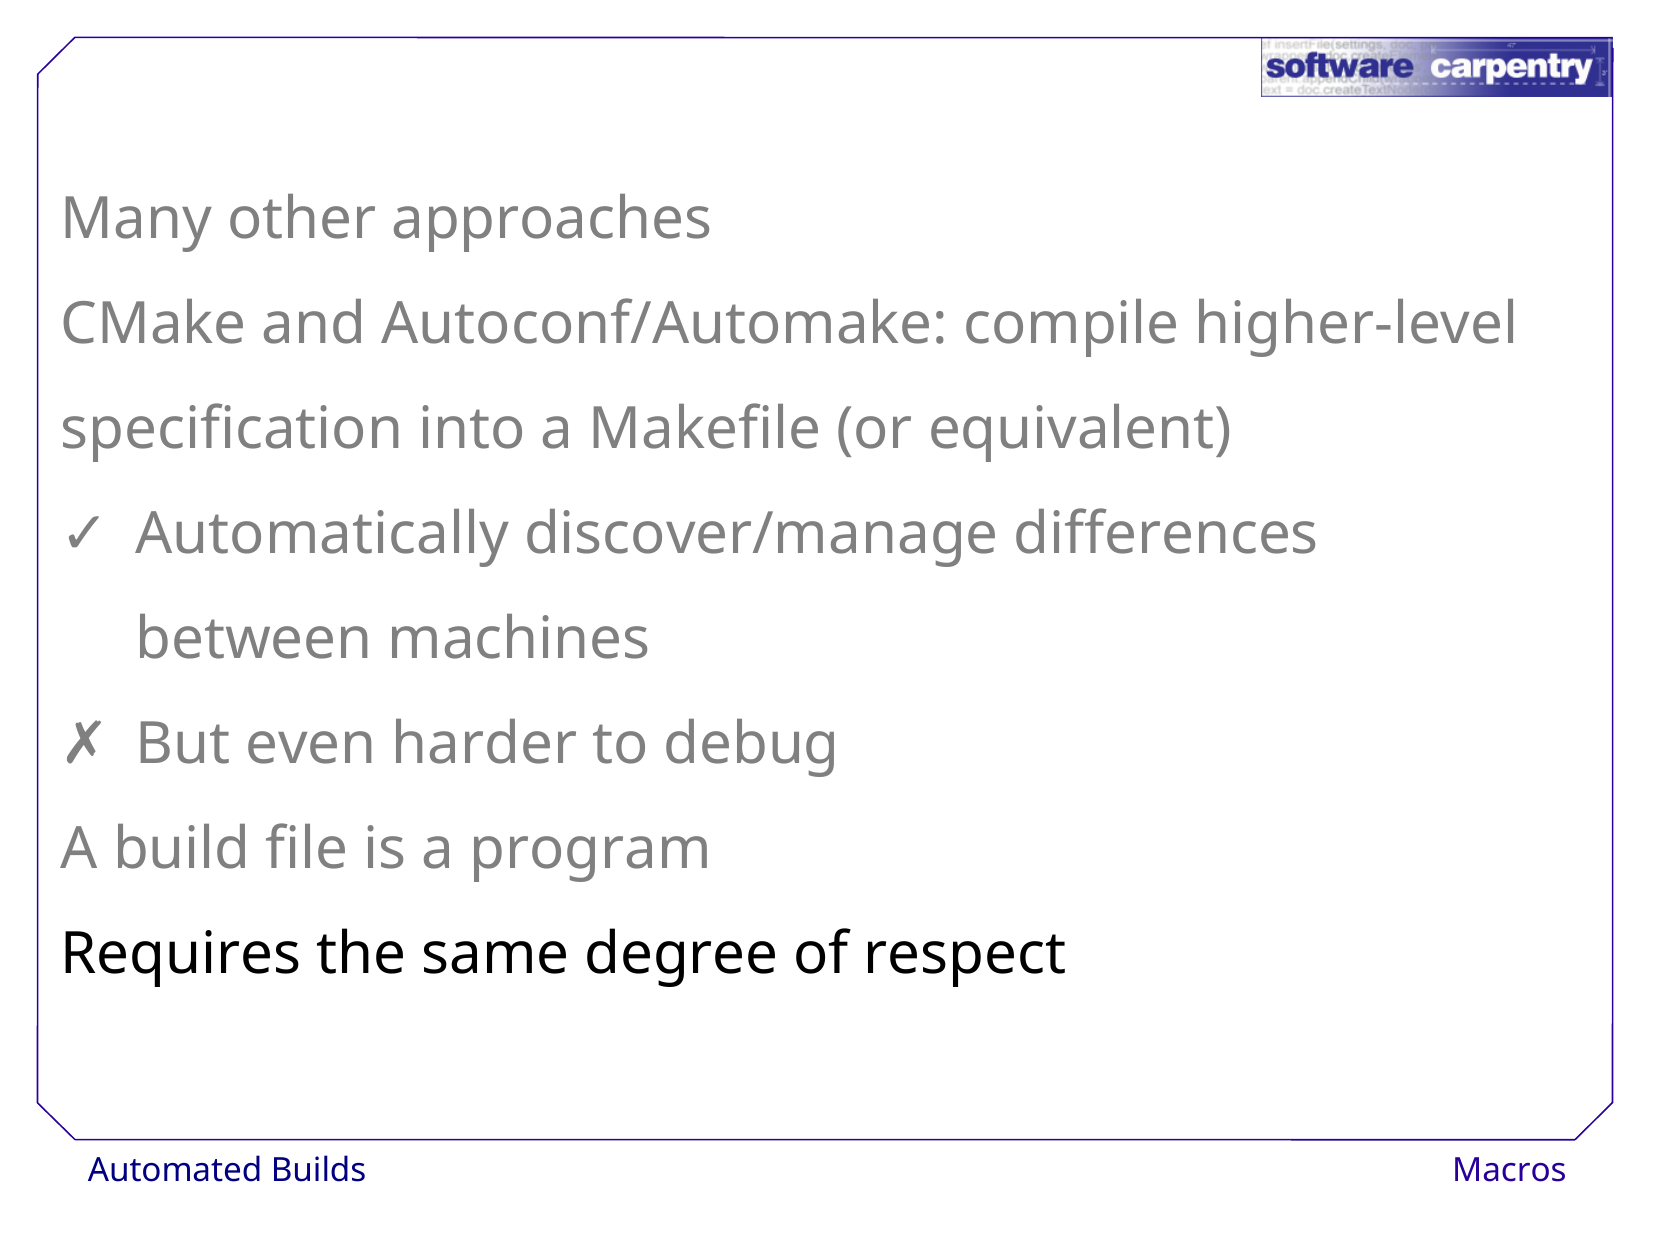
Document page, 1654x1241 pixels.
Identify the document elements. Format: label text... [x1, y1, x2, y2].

picture [1261, 39, 1613, 97]
text_box Many other approaches CMake and Autoconf/Automake: compile higher-level specification into a Makefile (or equivalent) ✓ Automatically discover/manage differences between machines ✗ But even harder to debug A build file is a program Requires the same degree of respect [45, 137, 1654, 993]
